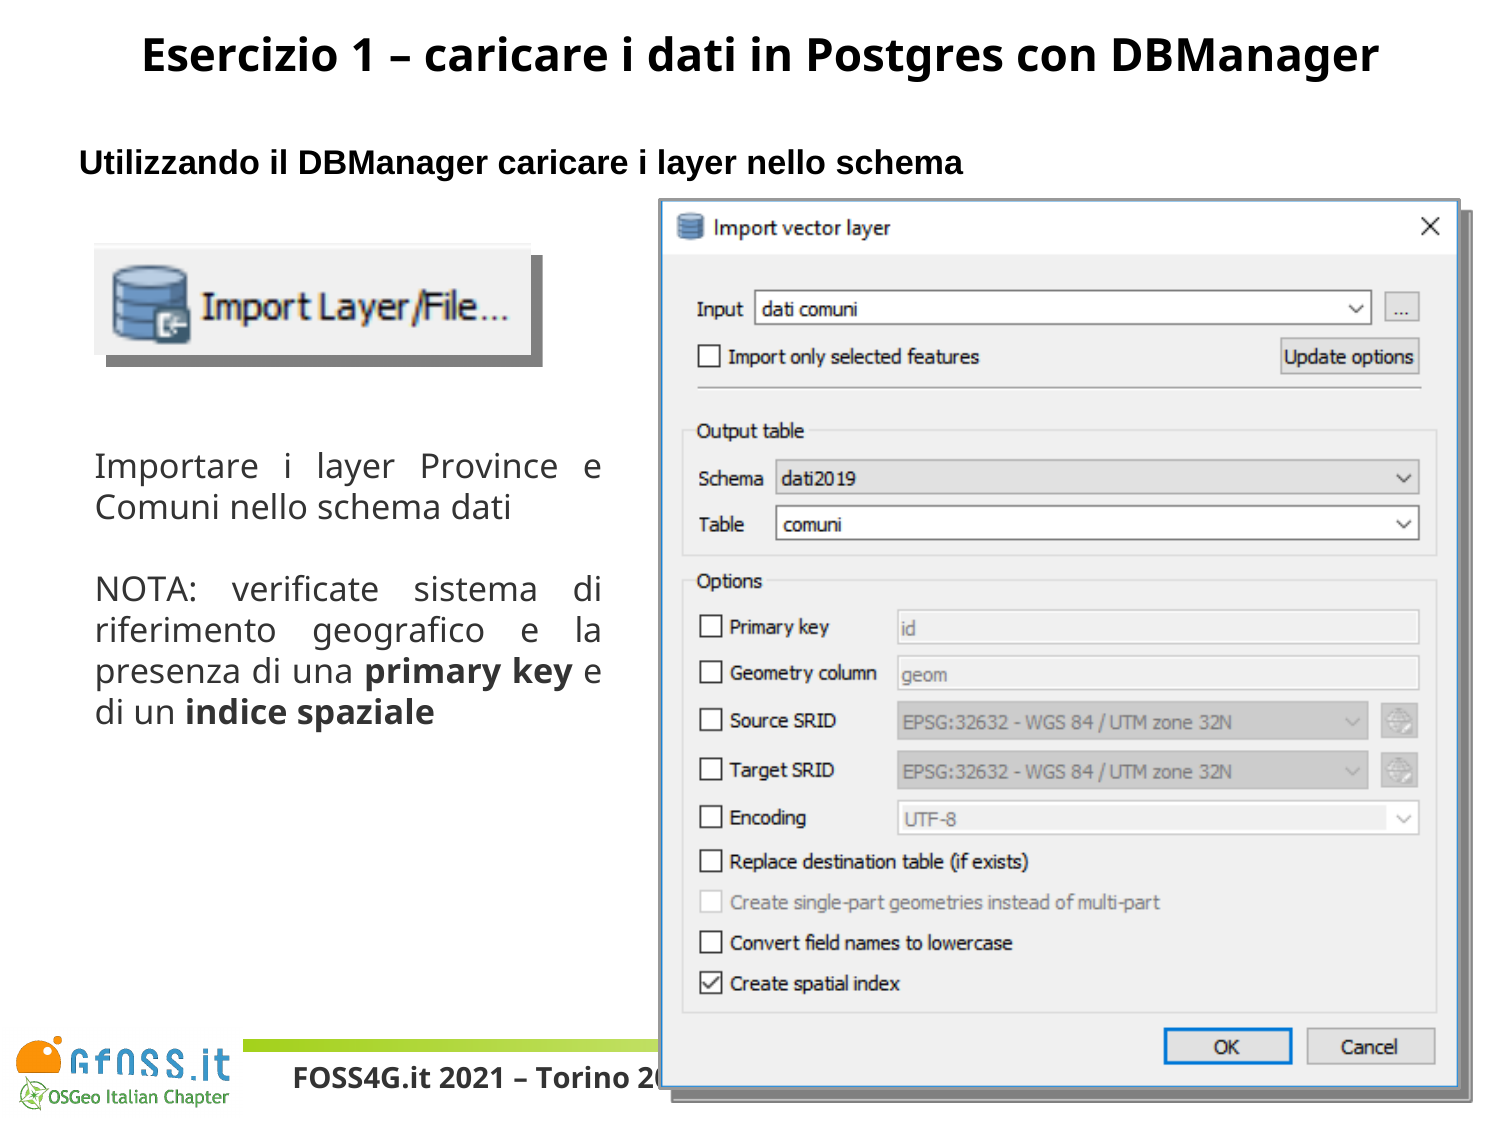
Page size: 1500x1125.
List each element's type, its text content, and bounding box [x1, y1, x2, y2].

picture [2, 1027, 243, 1118]
picture [94, 243, 531, 355]
text_box Importare i layer Province e Comuni nello schema dati NOTA: verificate sistema di riferimento geografico e la presenza di una primary key e di un indice spaziale [35, 437, 662, 910]
text_box Utilizzando il DBManager caricare i layer nello schema [64, 135, 1458, 266]
picture [661, 200, 1459, 1088]
title Esercizio 1 – caricare i dati in Postgres con DBManager [21, 26, 1500, 82]
